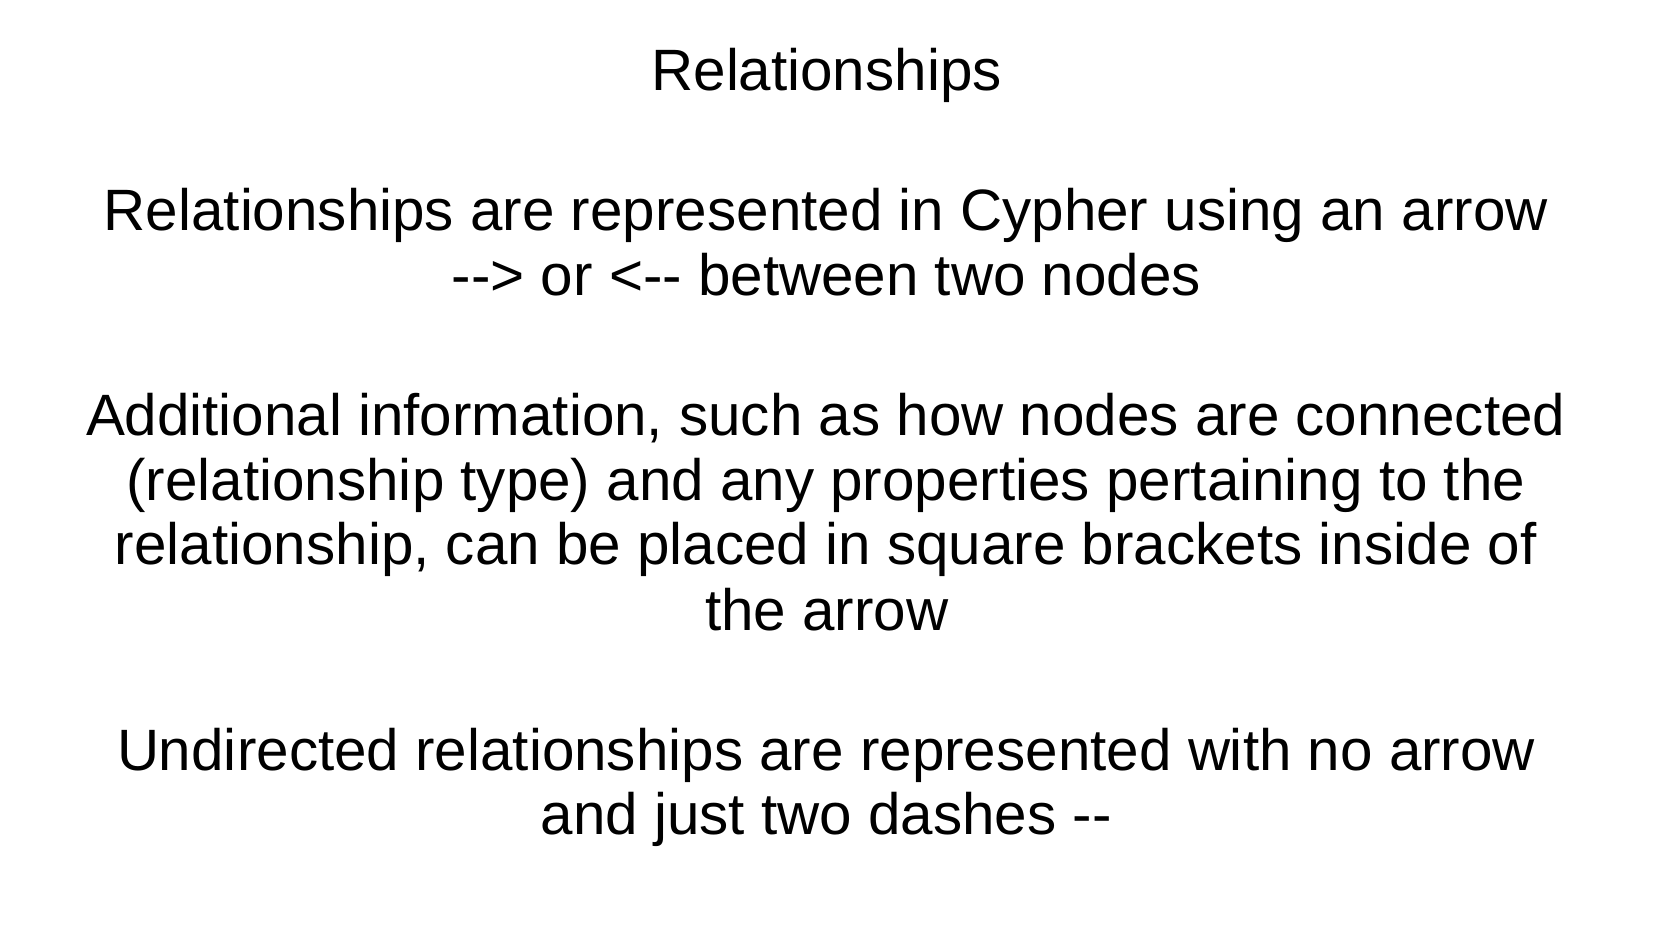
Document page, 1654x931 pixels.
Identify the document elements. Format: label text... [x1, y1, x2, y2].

subtitle Relationships Relationships are represented in Cypher using an arrow --> or <-- between two nodes Additional information, such as how nodes are connected (relationship type) and any properties pertaining to the relationship, can be placed in square brackets inside of the arrow Undirected relationships are represented with no arrow and just two dashes -- [82, 37, 1571, 848]
